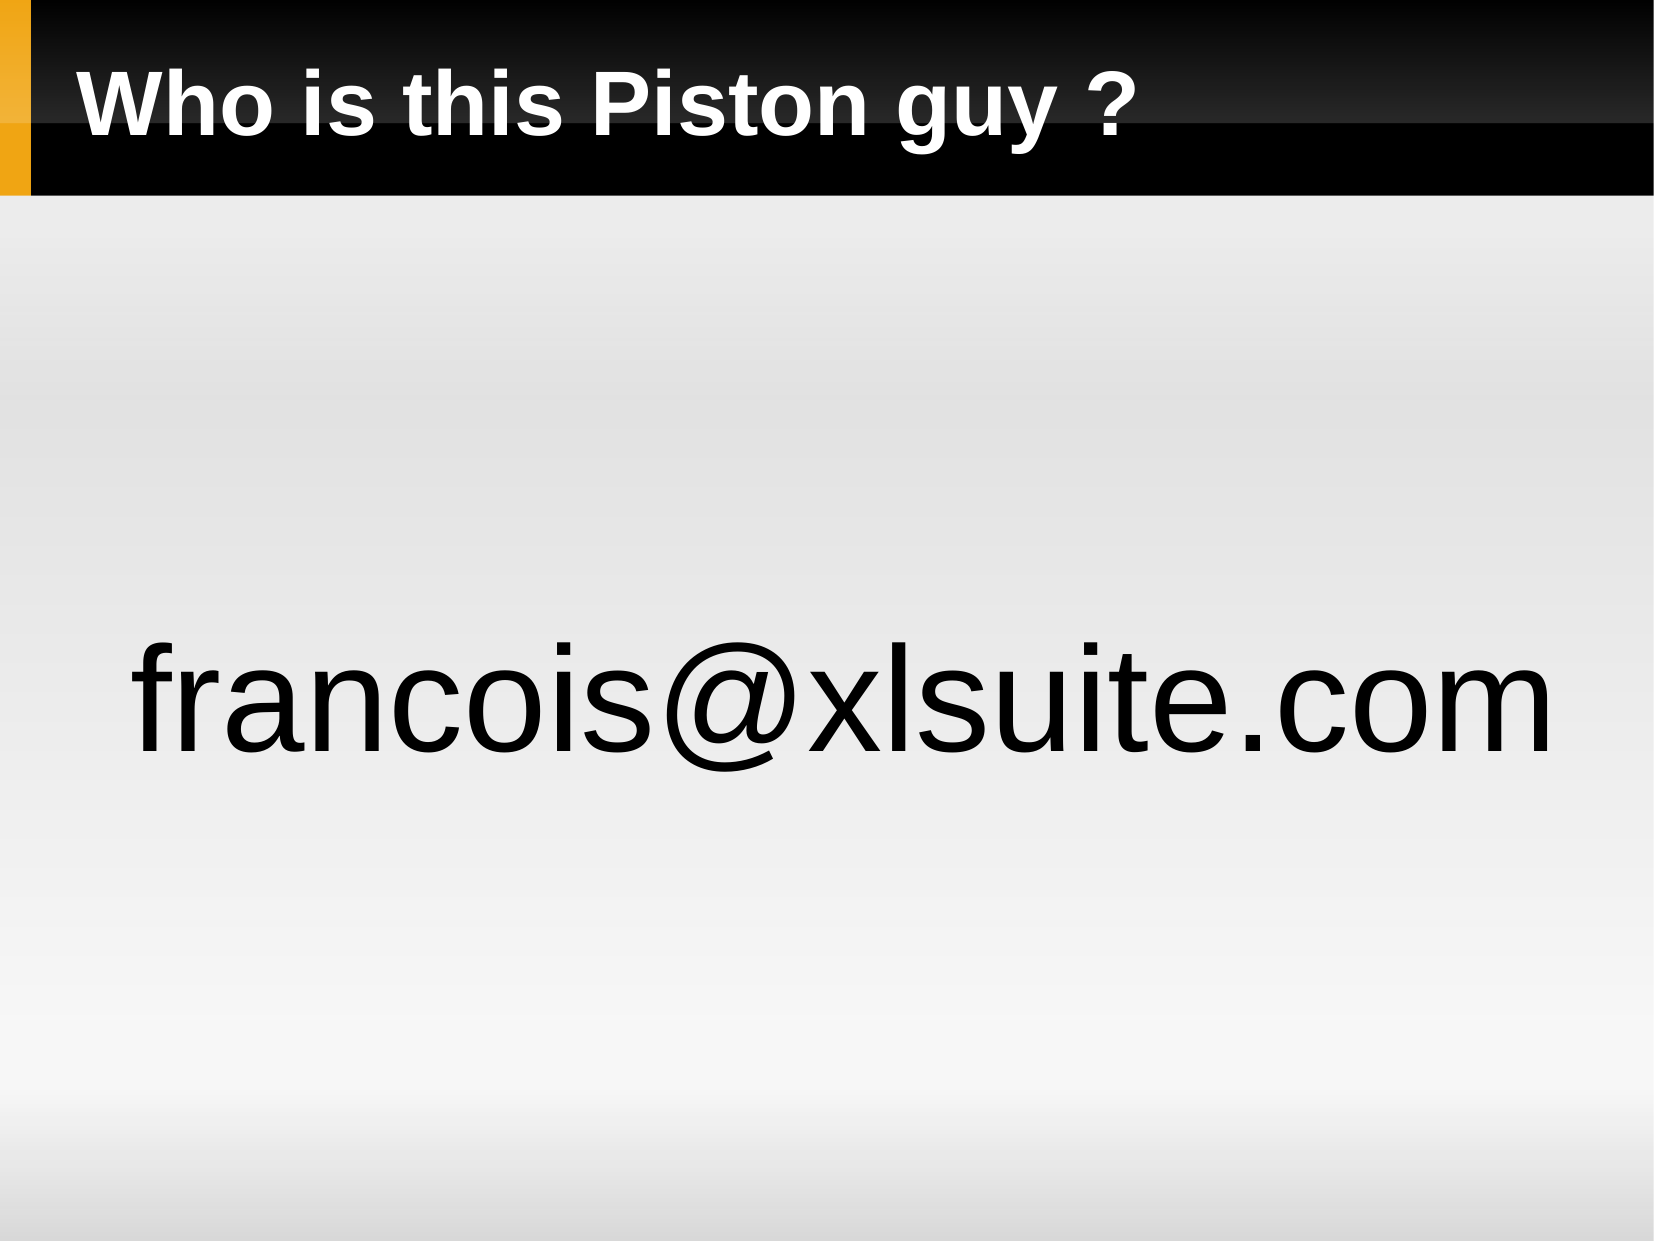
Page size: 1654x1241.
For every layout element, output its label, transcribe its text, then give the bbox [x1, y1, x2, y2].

picture [0, 0, 1654, 1241]
title Who is this Piston guy ? [76, 7, 1565, 200]
subtitle francois@xlsuite.com [82, 297, 1571, 1102]
